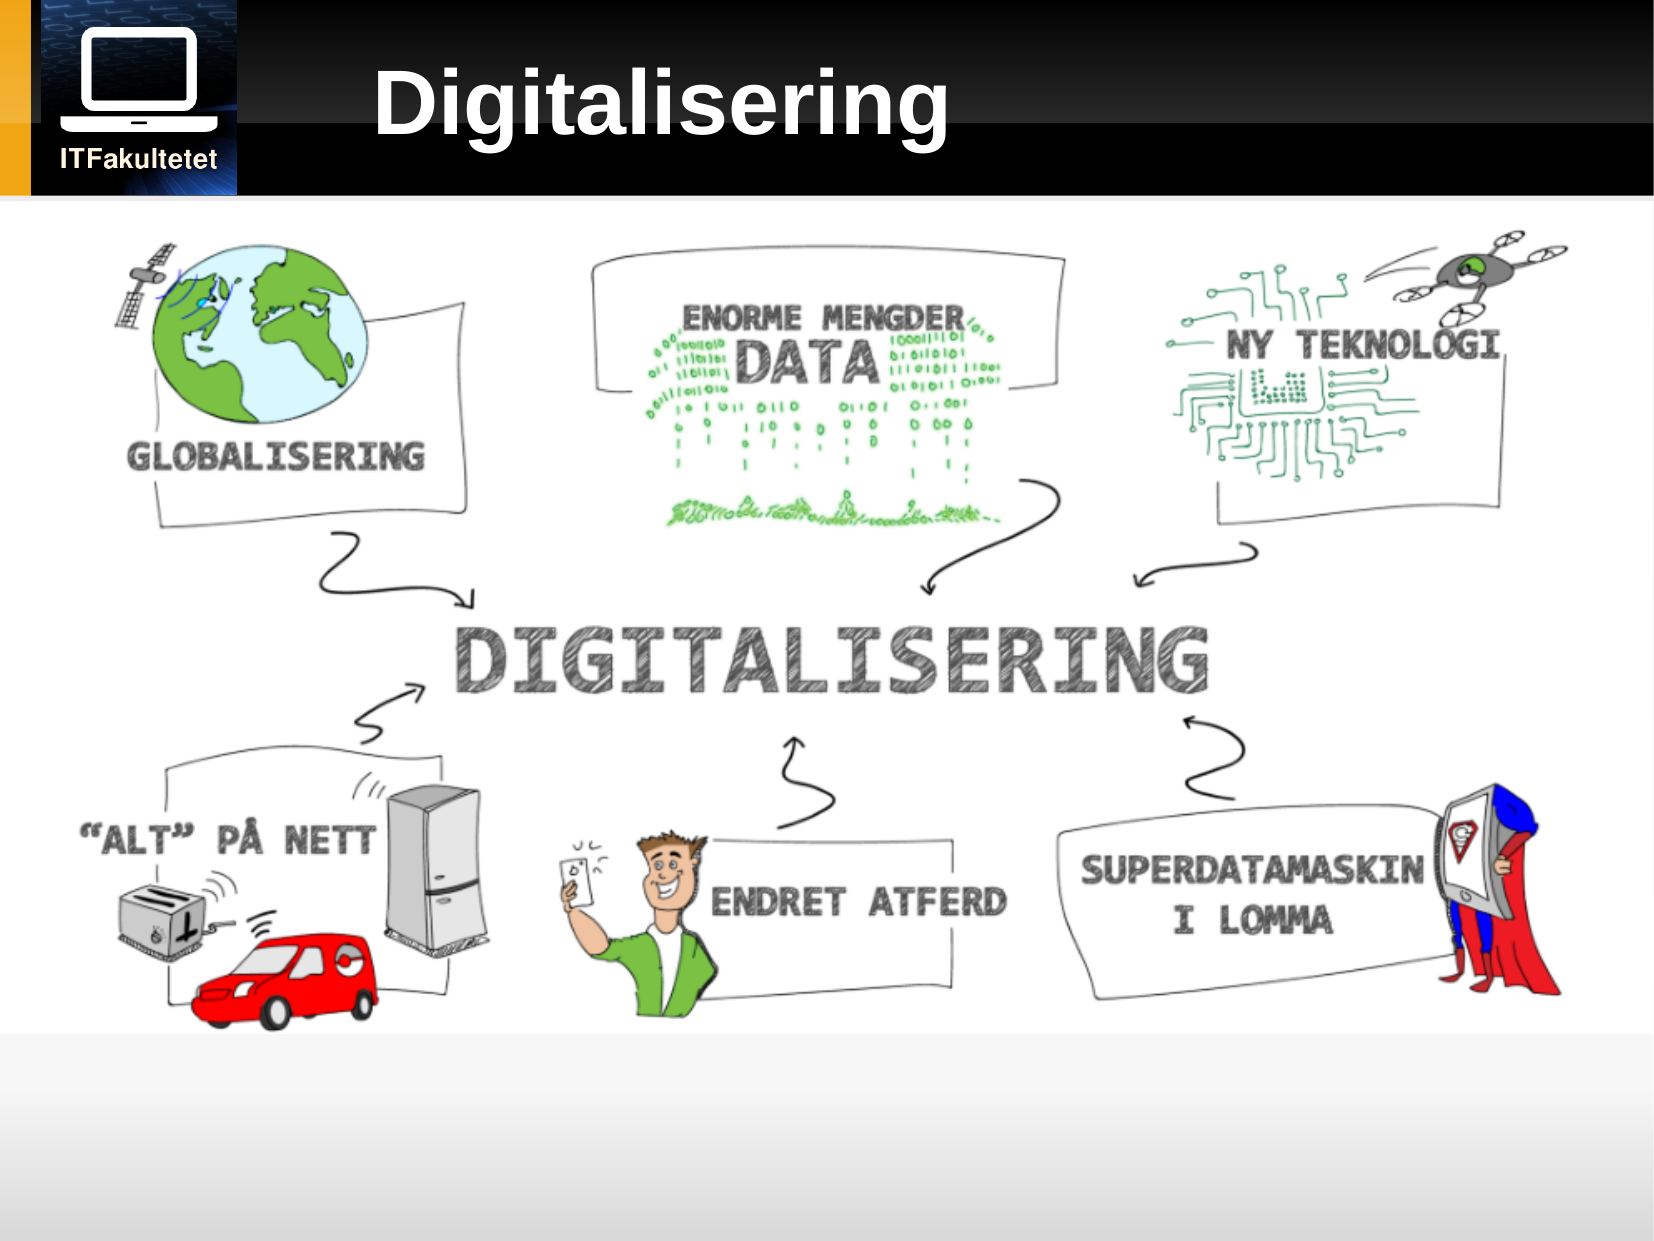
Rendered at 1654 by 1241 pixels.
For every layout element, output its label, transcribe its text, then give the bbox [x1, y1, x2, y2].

picture [0, 0, 1654, 1241]
title Digitalisering [372, 0, 1447, 201]
